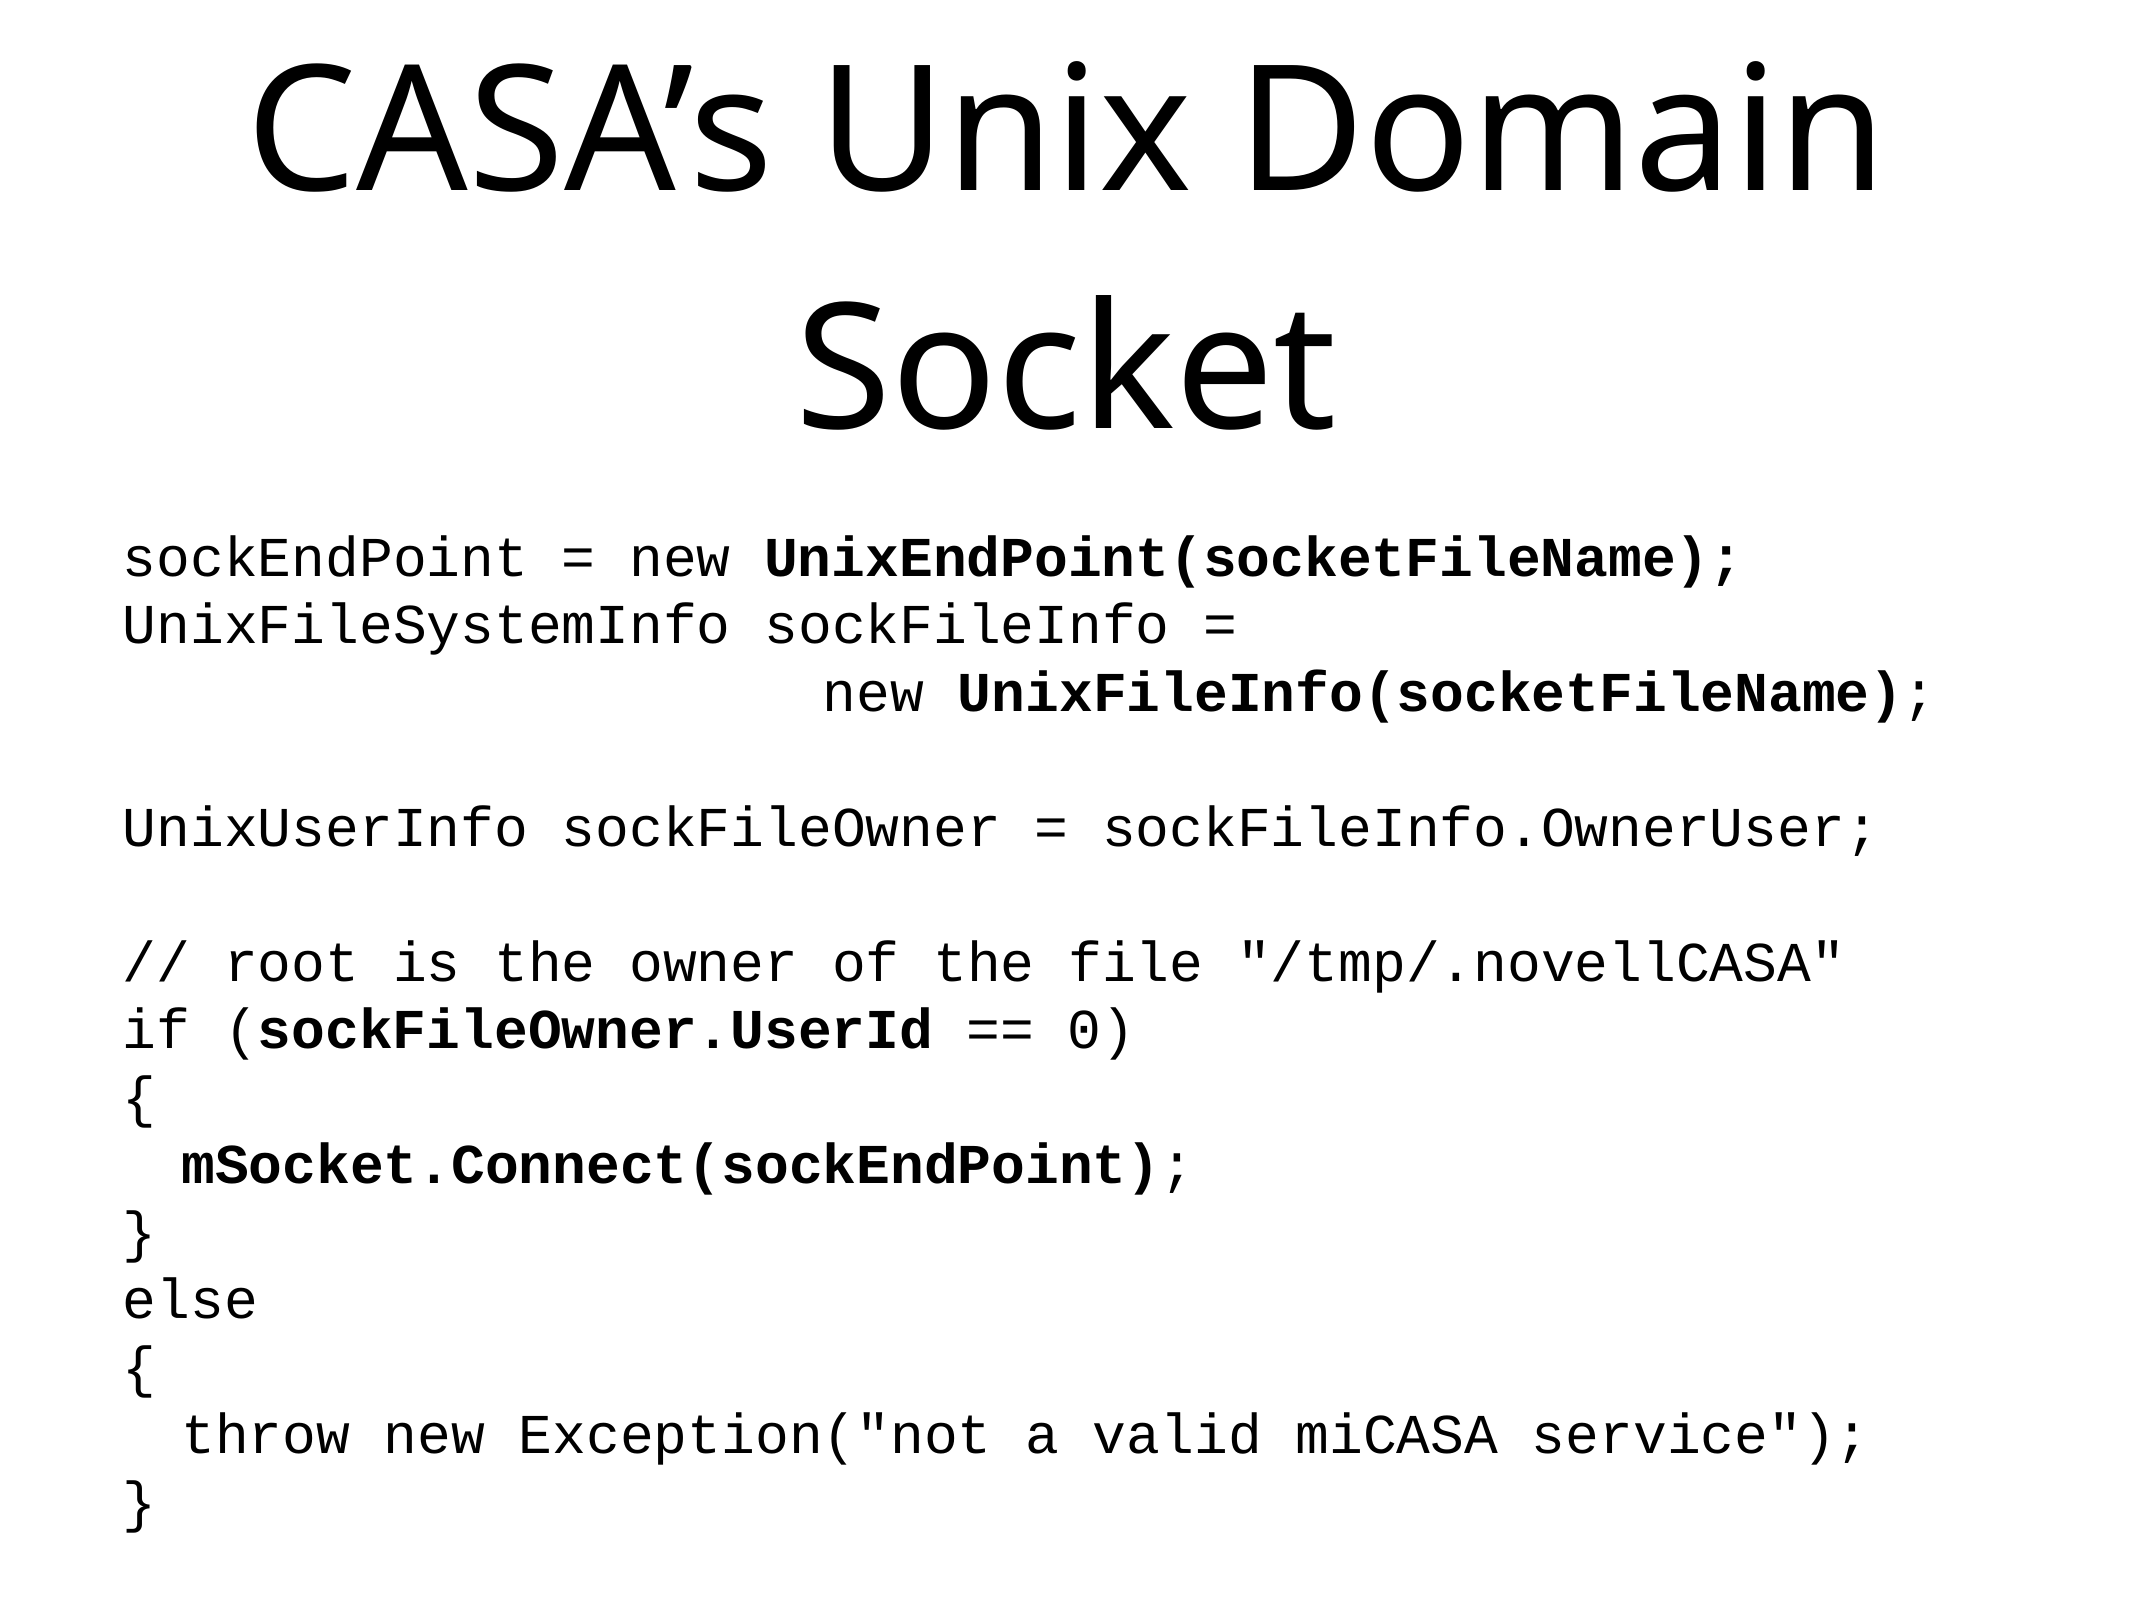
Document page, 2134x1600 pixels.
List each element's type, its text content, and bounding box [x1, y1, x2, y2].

title CASA’s Unix Domain Socket [208, 31, 1925, 452]
text_box sockEndPoint = new UnixEndPoint(socketFileName); UnixFileSystemInfo sockFileInfo = new UnixFileInfo(socketFileName); UnixUserInfo sockFileOwner = sockFileInfo.OwnerUser; // root is the owner of the file "/tmp/.novellCASA" if (sockFileOwner.UserId == 0) { mSocket.Connect(sockEndPoint); } else { throw new Exception("not a valid miCASA service"); } [122, 517, 2011, 1535]
